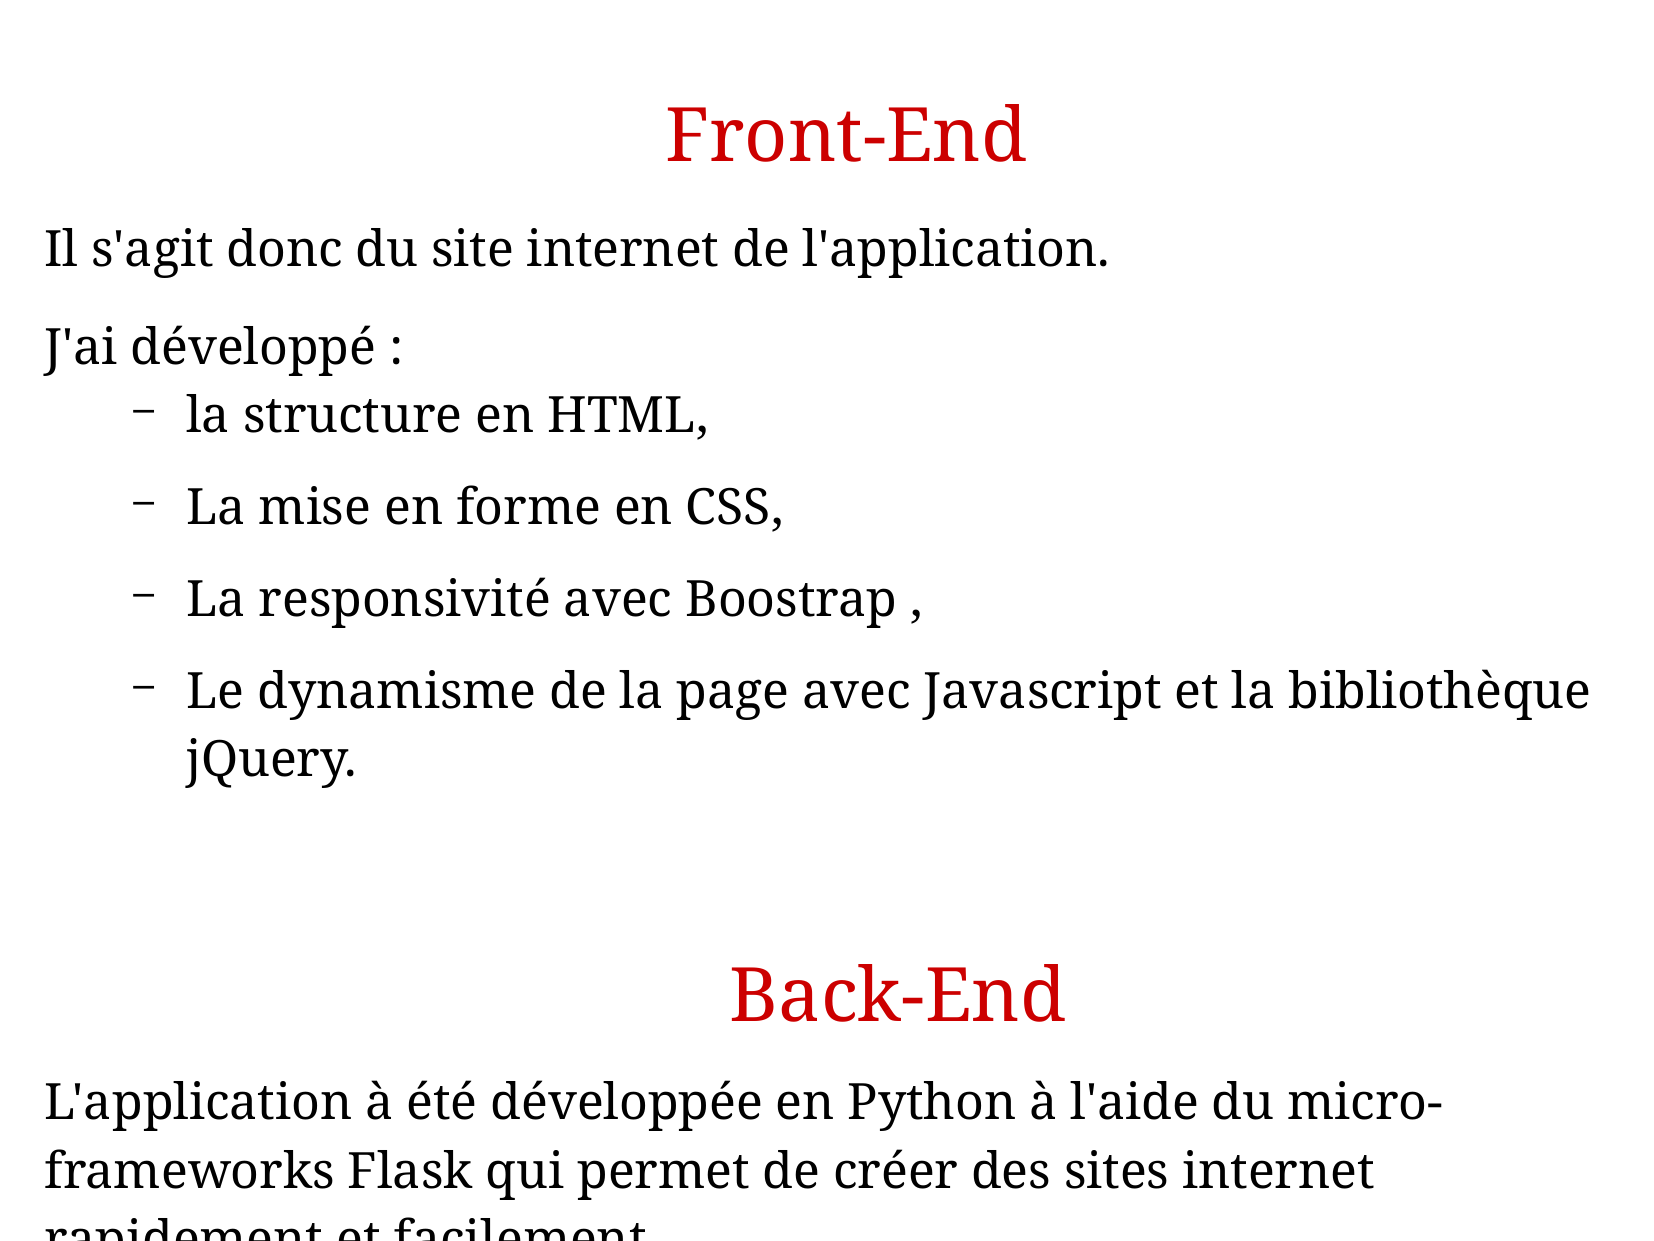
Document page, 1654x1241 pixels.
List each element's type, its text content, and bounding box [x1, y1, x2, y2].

list Front-End Il s'agit donc du site internet de l'application. J'ai développé : la structure en HTML, La mise en forme en CSS, La responsivité avec Boostrap , Le dynamisme de la page avec Javascript et la bibliothèque jQuery. Back-End L'application à été développée en Python à l'aide du micro-frameworks Flask qui permet de créer des sites internet rapidement et facilement. [44, 81, 1610, 1150]
